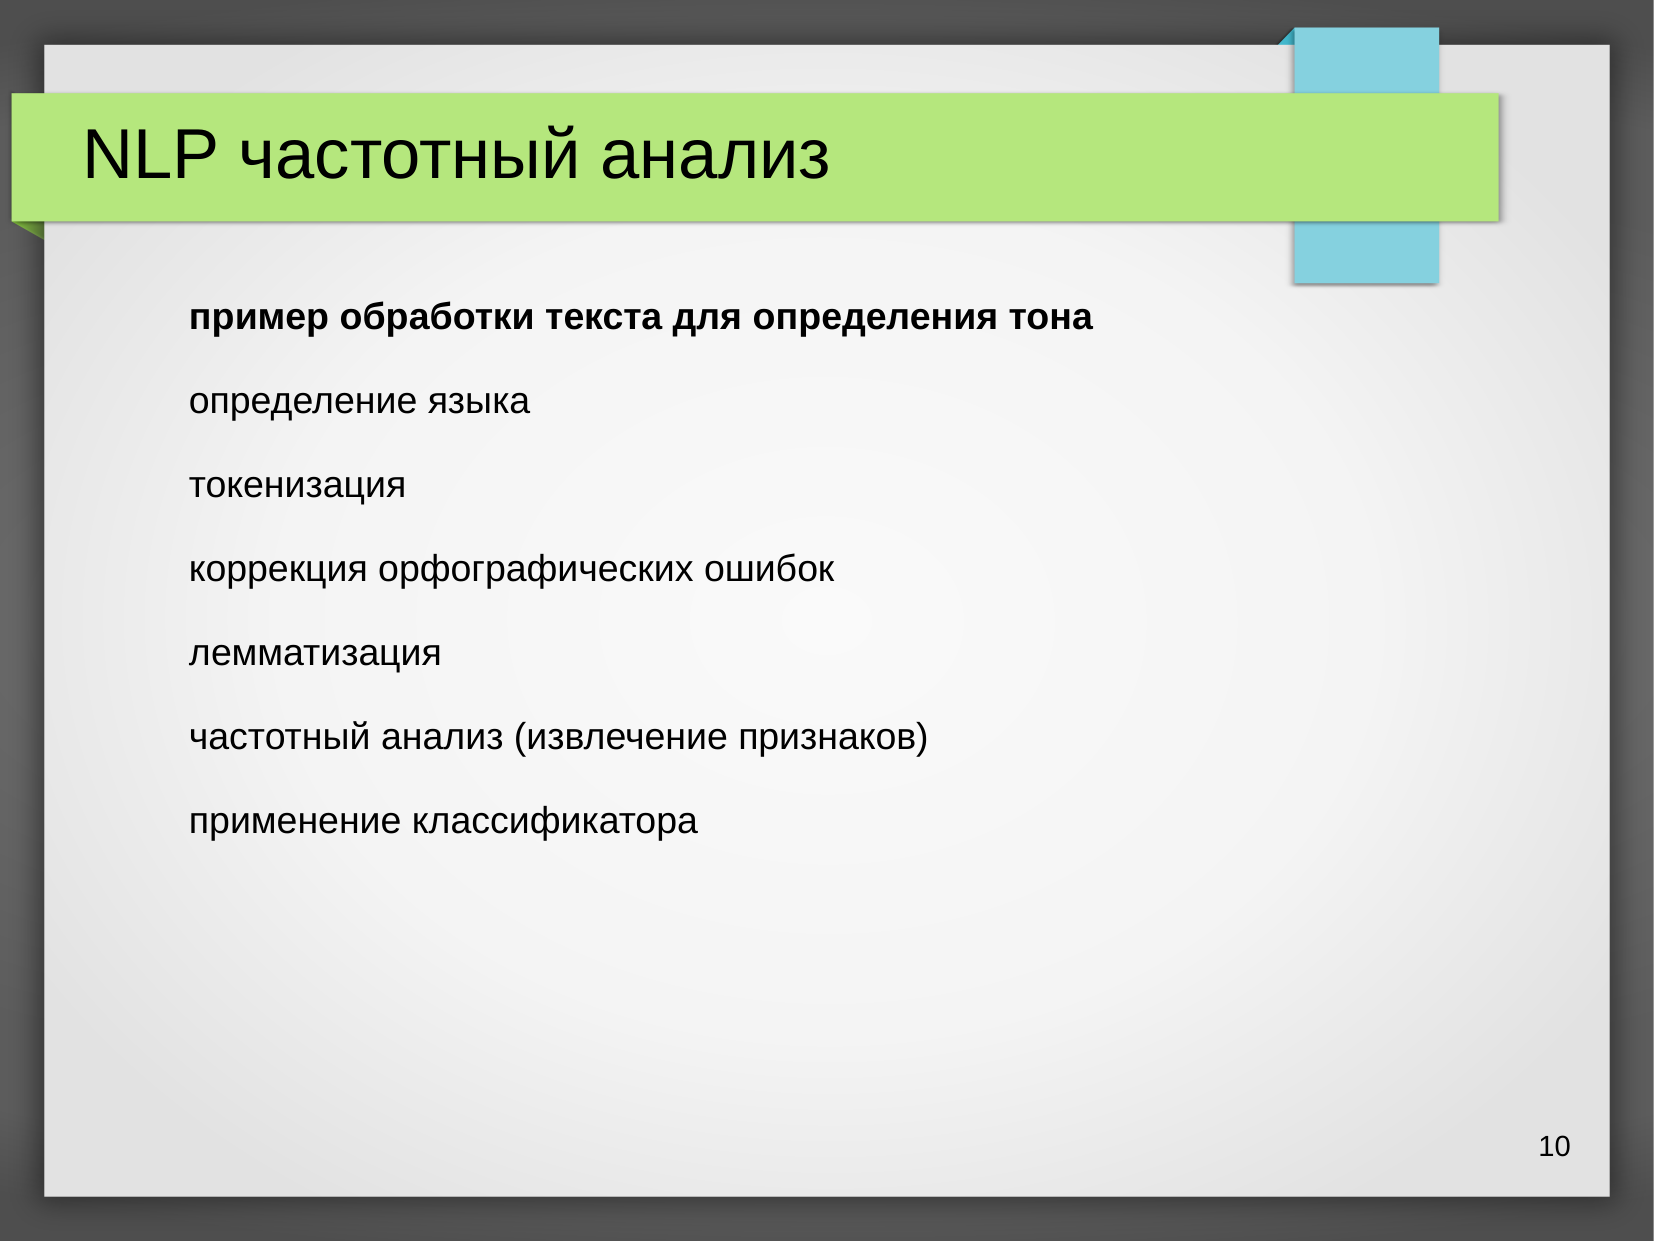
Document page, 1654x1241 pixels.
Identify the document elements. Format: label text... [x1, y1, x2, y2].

title NLP частотный анализ [82, 113, 1406, 194]
picture [0, 0, 1654, 1241]
text_box пример обработки текста для определения тона определение языка токенизация коррекция орфографических ошибок лемматизация частотный анализ (извлечение признаков) применение классификатора [188, 295, 1323, 924]
